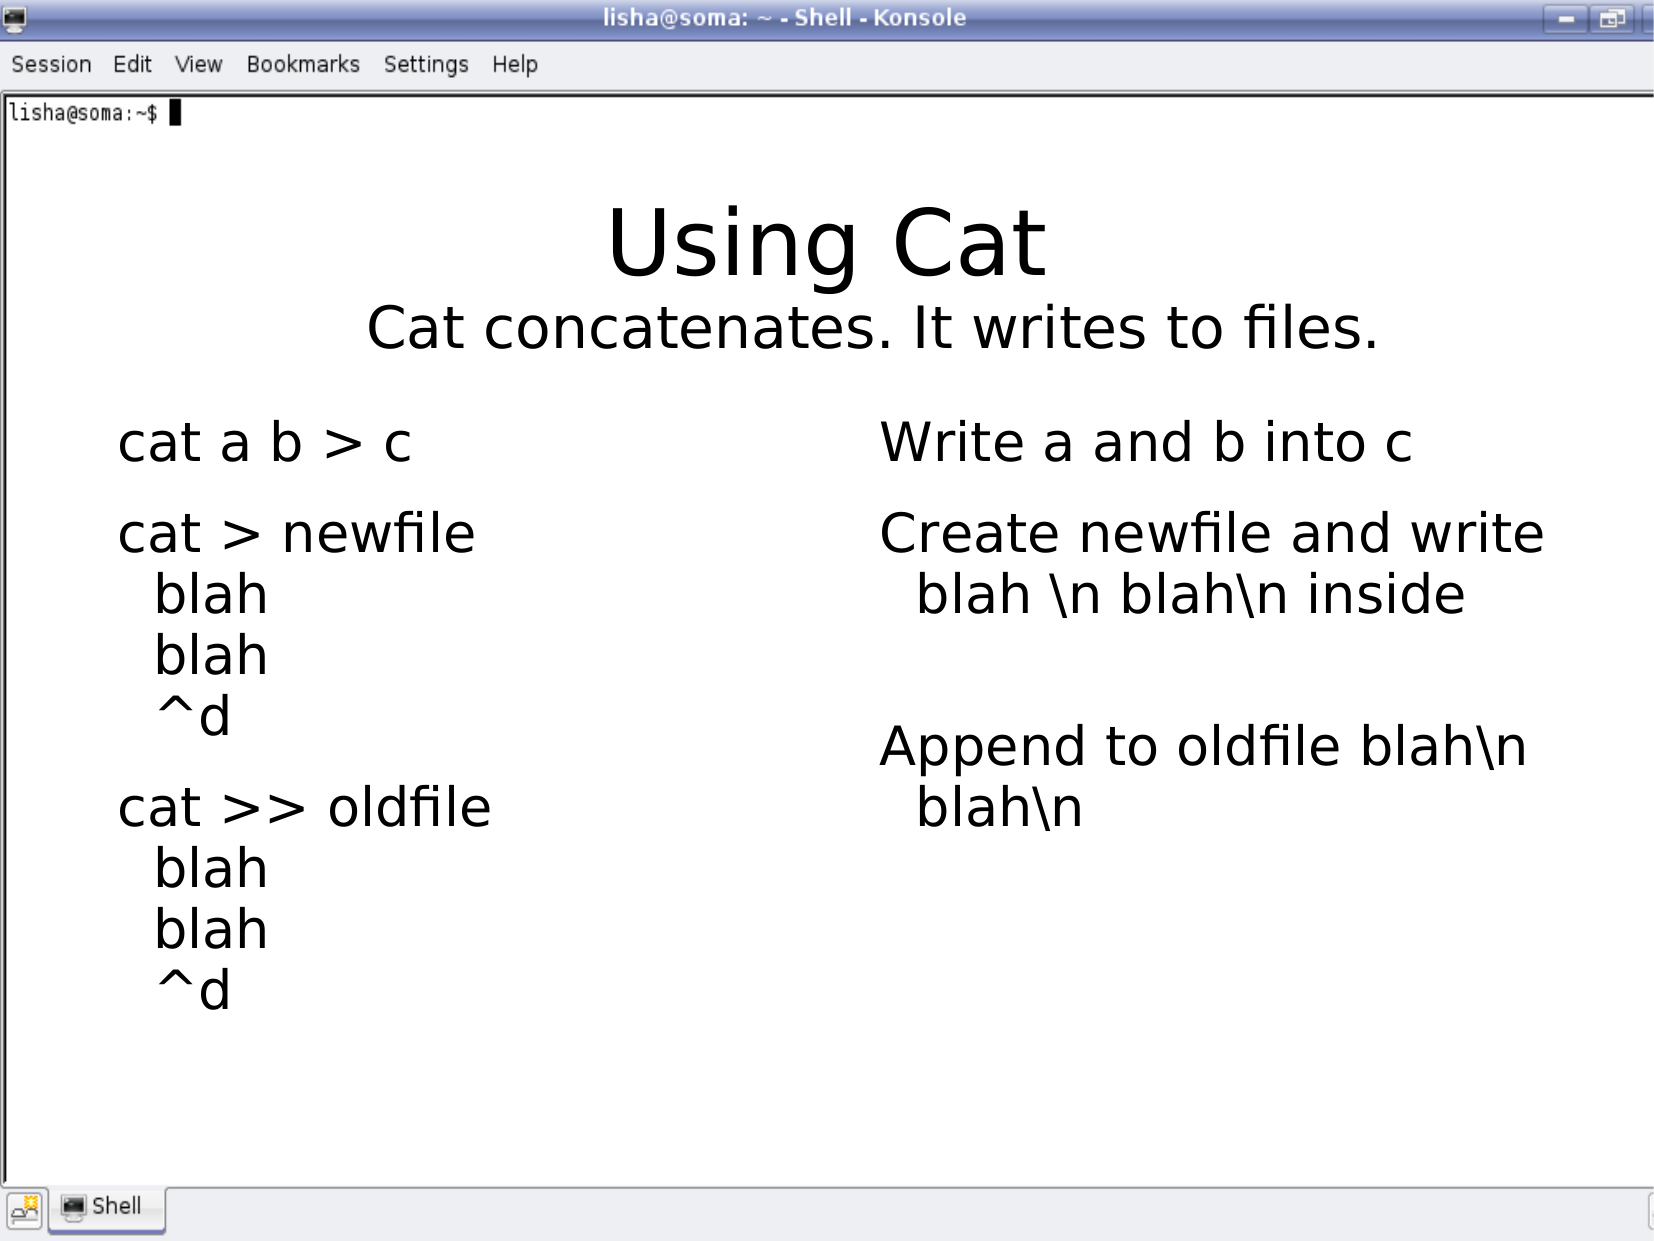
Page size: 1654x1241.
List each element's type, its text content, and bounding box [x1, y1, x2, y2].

text_box Cat concatenates. It writes to files. [0, 295, 1654, 374]
list cat a b > c cat > newfile blah blah ^d cat >> oldfile blah blah ^d [82, 412, 809, 1095]
picture [0, 374, 1654, 1241]
picture [0, 0, 1654, 295]
list Write a and b into c Create newfile and write blah \n blah\n inside Append to oldfile blah\n blah\n [845, 412, 1572, 1109]
title Using Cat [82, 149, 1571, 295]
